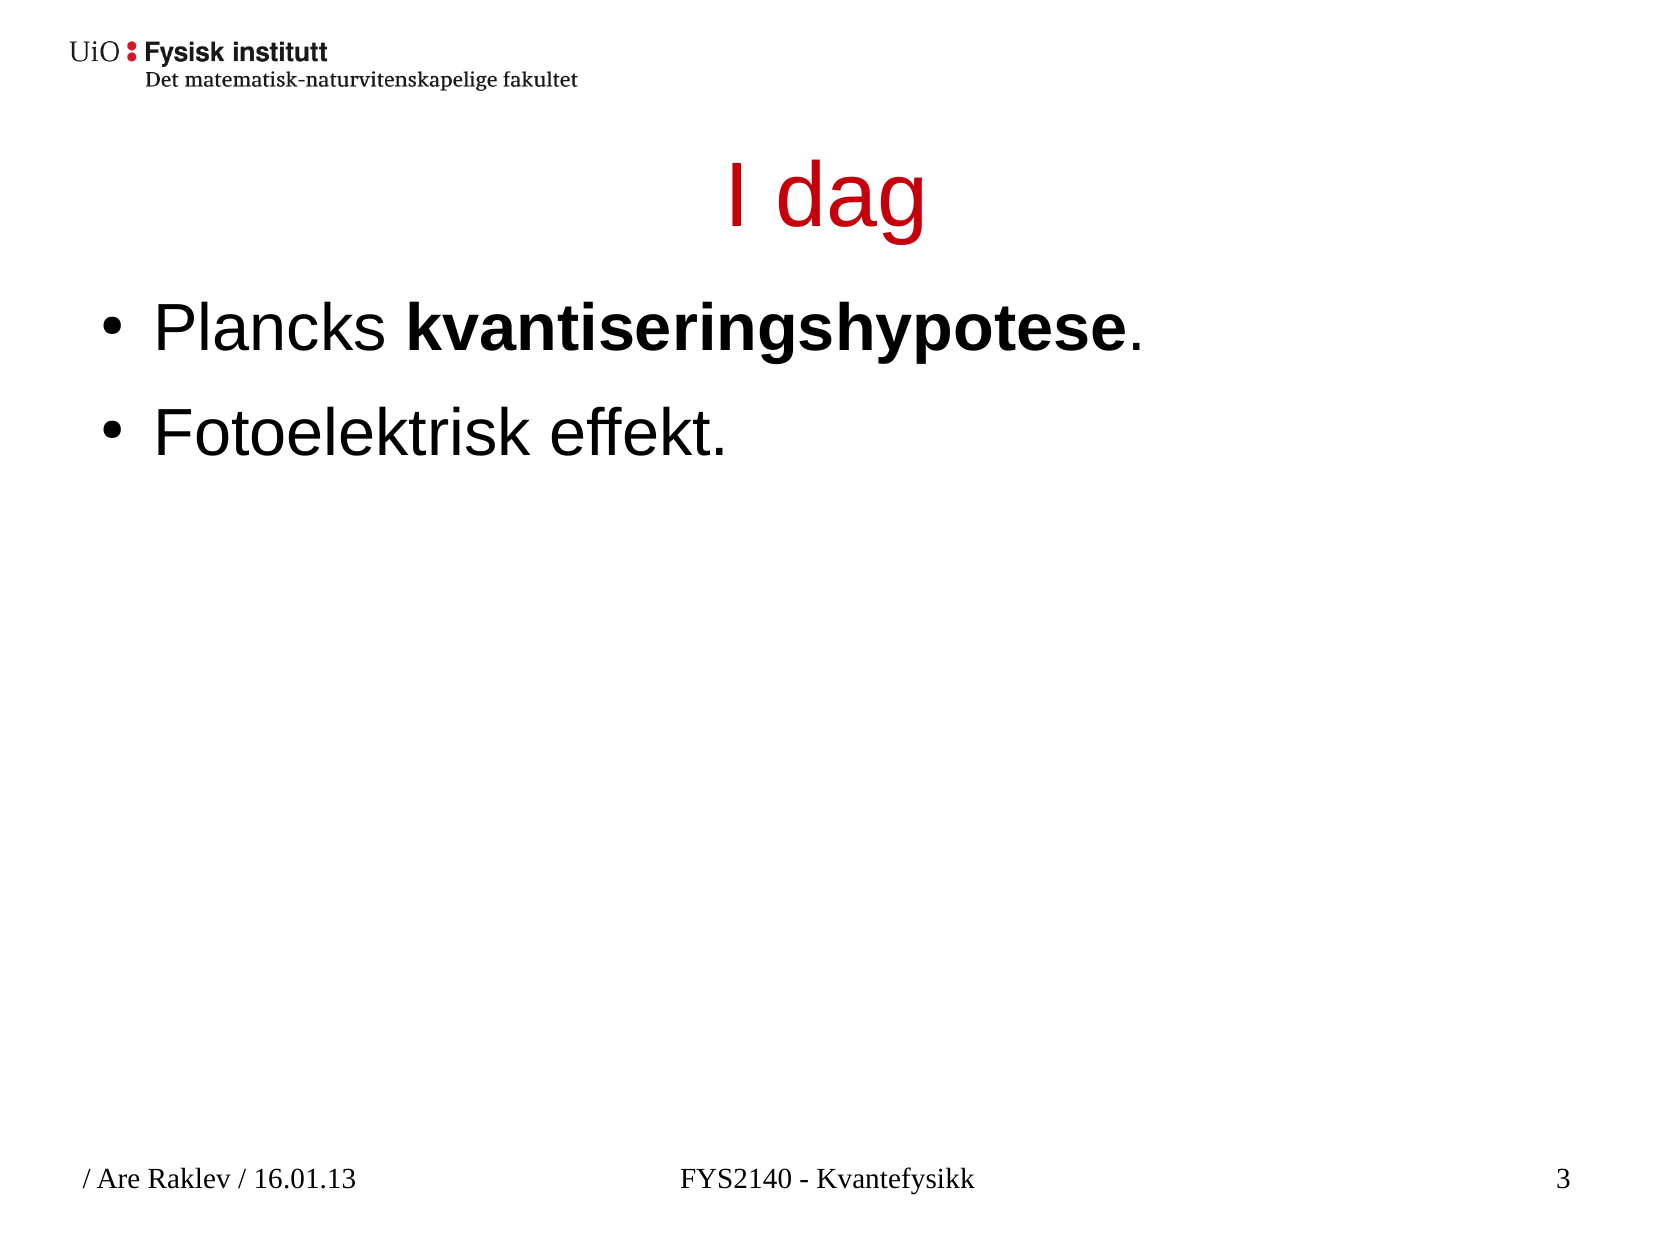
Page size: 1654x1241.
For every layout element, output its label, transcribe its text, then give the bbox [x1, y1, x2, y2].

title I dag [82, 90, 1571, 290]
list Plancks kvantiseringshypotese. Fotoelektrisk effekt. [82, 290, 1571, 1094]
picture [68, 37, 581, 93]
